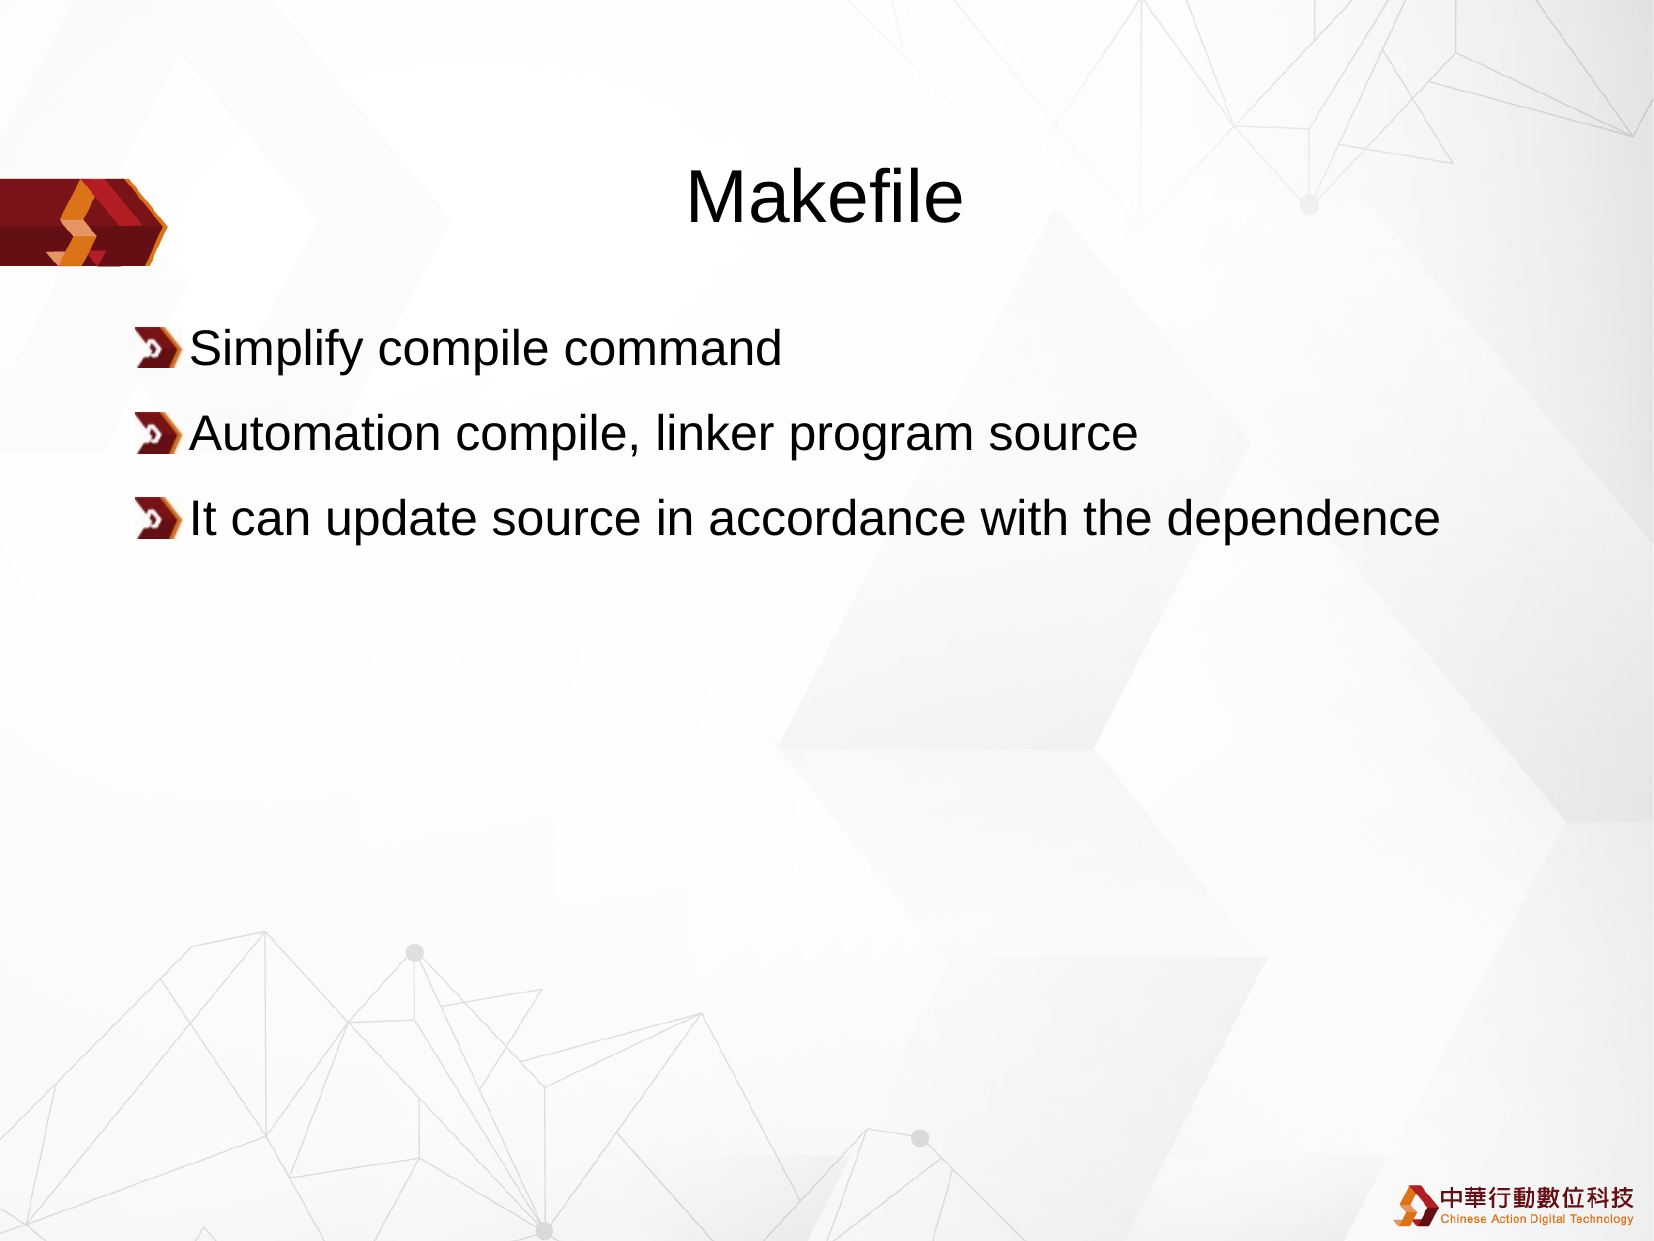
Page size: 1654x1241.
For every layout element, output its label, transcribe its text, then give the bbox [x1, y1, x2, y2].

title Makefile [118, 112, 1506, 281]
picture [0, 0, 1654, 1241]
list Simplify compile command Automation compile, linker program source It can update source in accordance with the dependence [118, 319, 1571, 1040]
